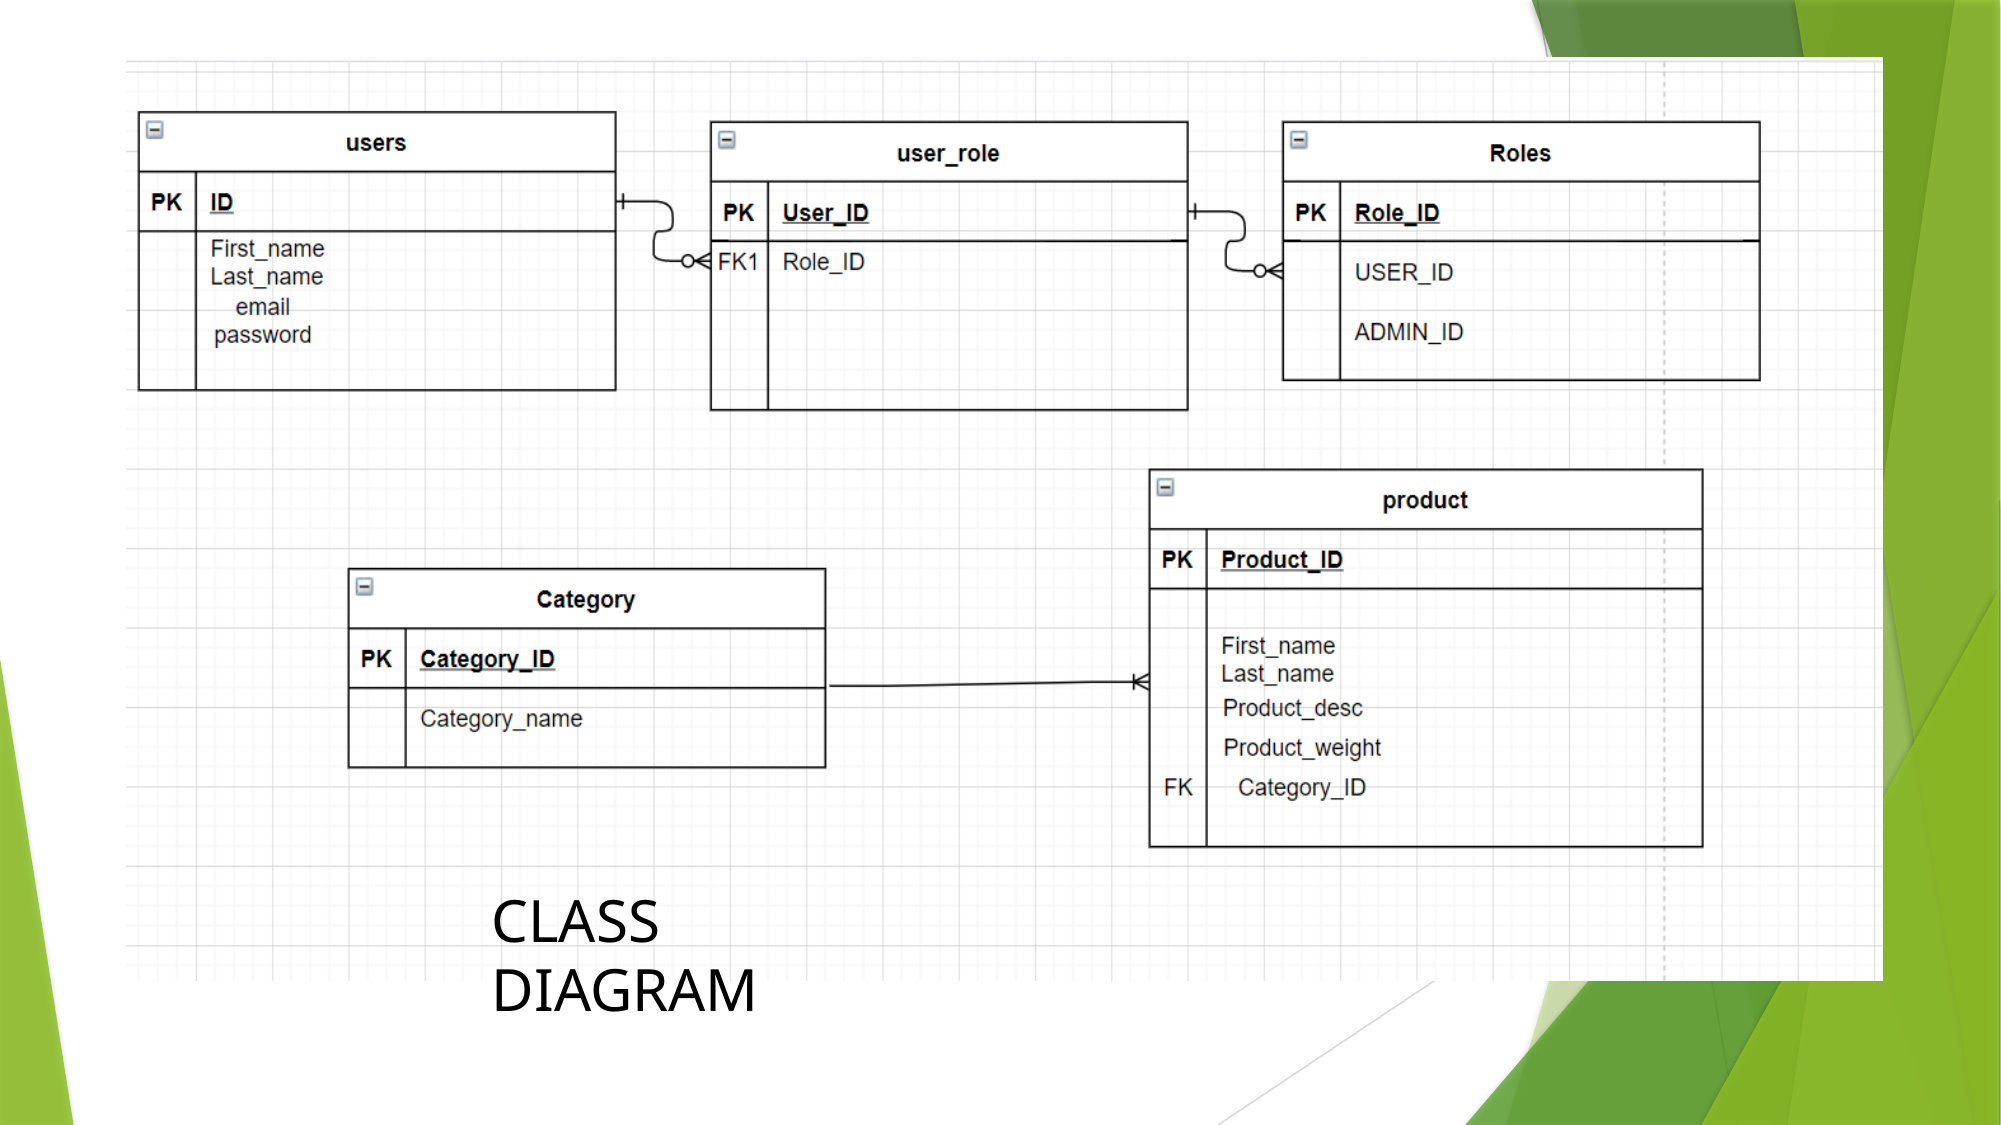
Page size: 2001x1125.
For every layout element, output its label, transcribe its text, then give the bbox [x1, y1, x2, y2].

picture [126, 57, 1883, 981]
text_box CLASS DIAGRAM [477, 876, 932, 1032]
